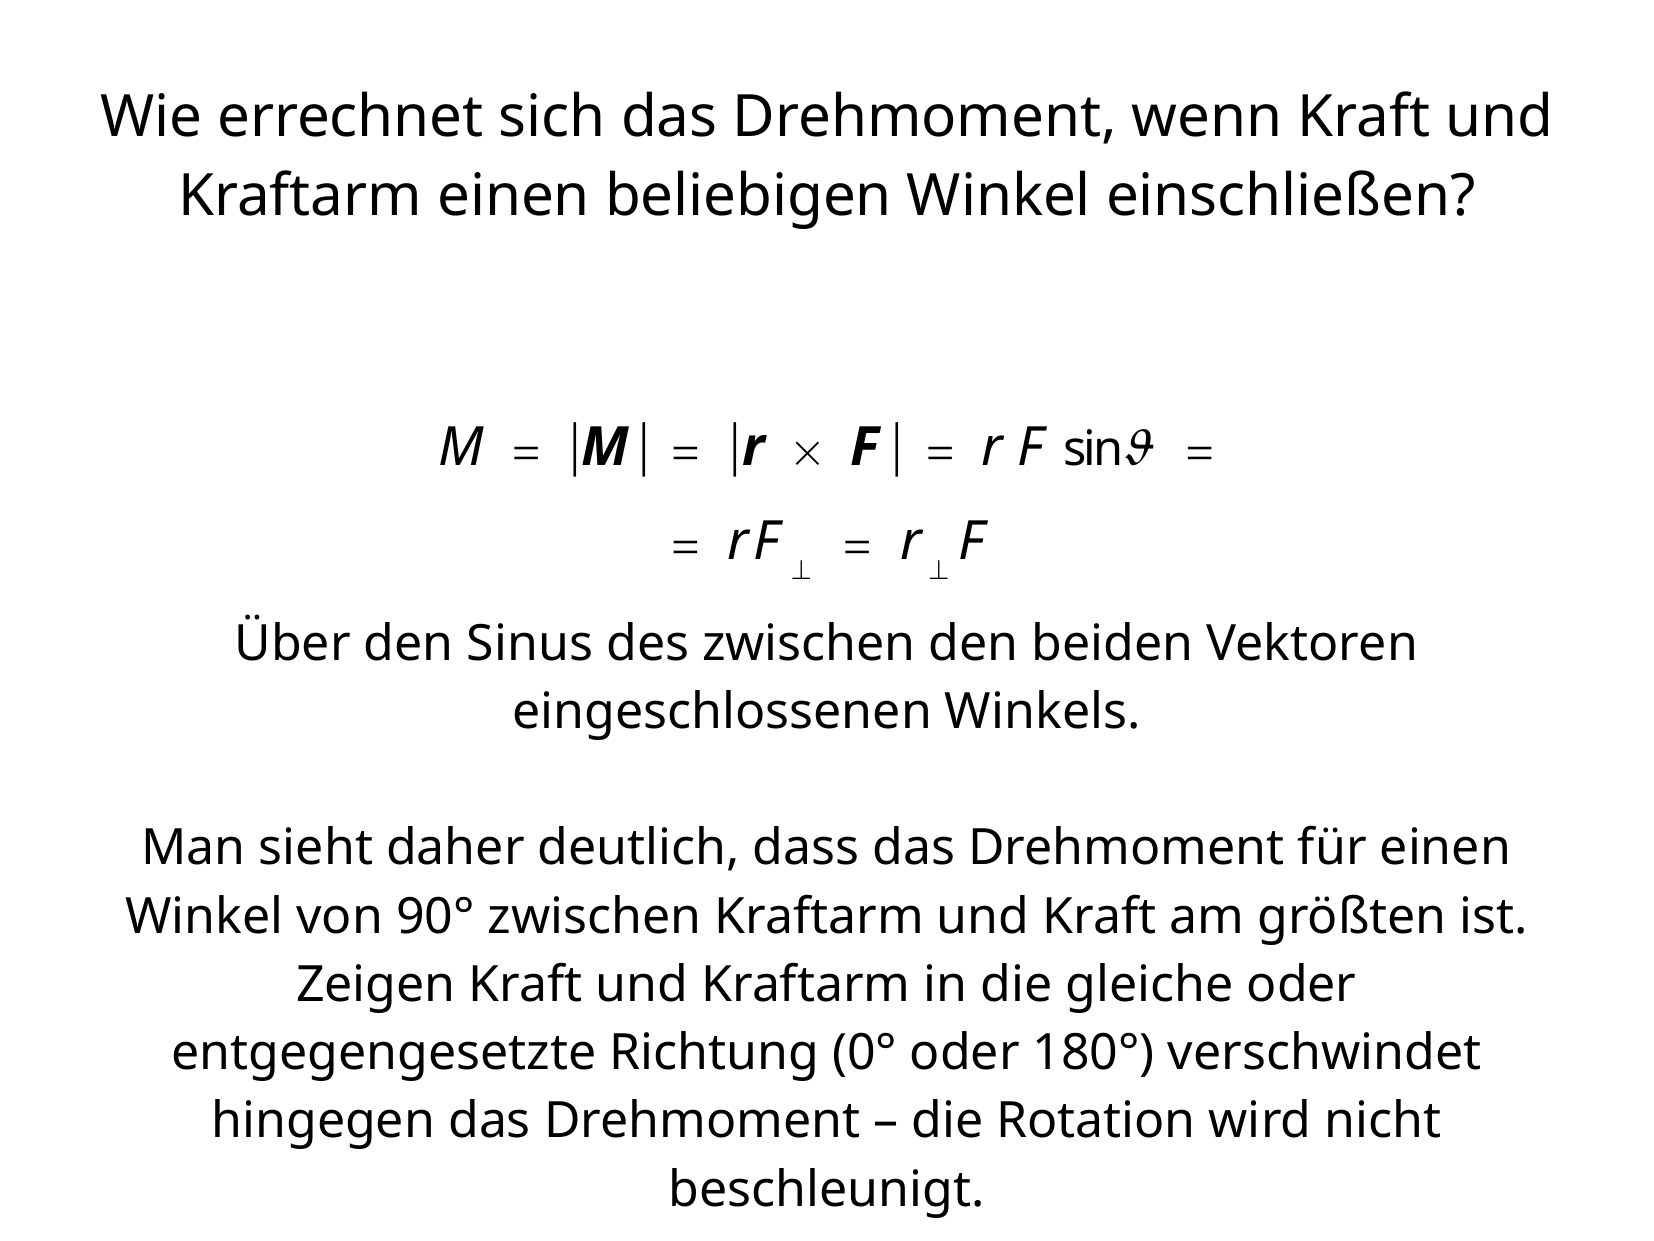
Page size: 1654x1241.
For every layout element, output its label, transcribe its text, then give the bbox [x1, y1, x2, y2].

subtitle Über den Sinus des zwischen den beiden Vektoren eingeschlossenen Winkels. Man sieht daher deutlich, dass das Drehmoment für einen Winkel von 90° zwischen Kraftarm und Kraft am größten ist. Zeigen Kraft und Kraftarm in die gleiche oder entgegengesetzte Richtung (0° oder 180°) verschwindet hingegen das Drehmoment – die Rotation wird nicht beschleunigt. [82, 245, 1571, 1173]
title Wie errechnet sich das Drehmoment, wenn Kraft und Kraftarm einen beliebigen Winkel einschließen? [82, 49, 1571, 245]
chart [431, 413, 1222, 590]
